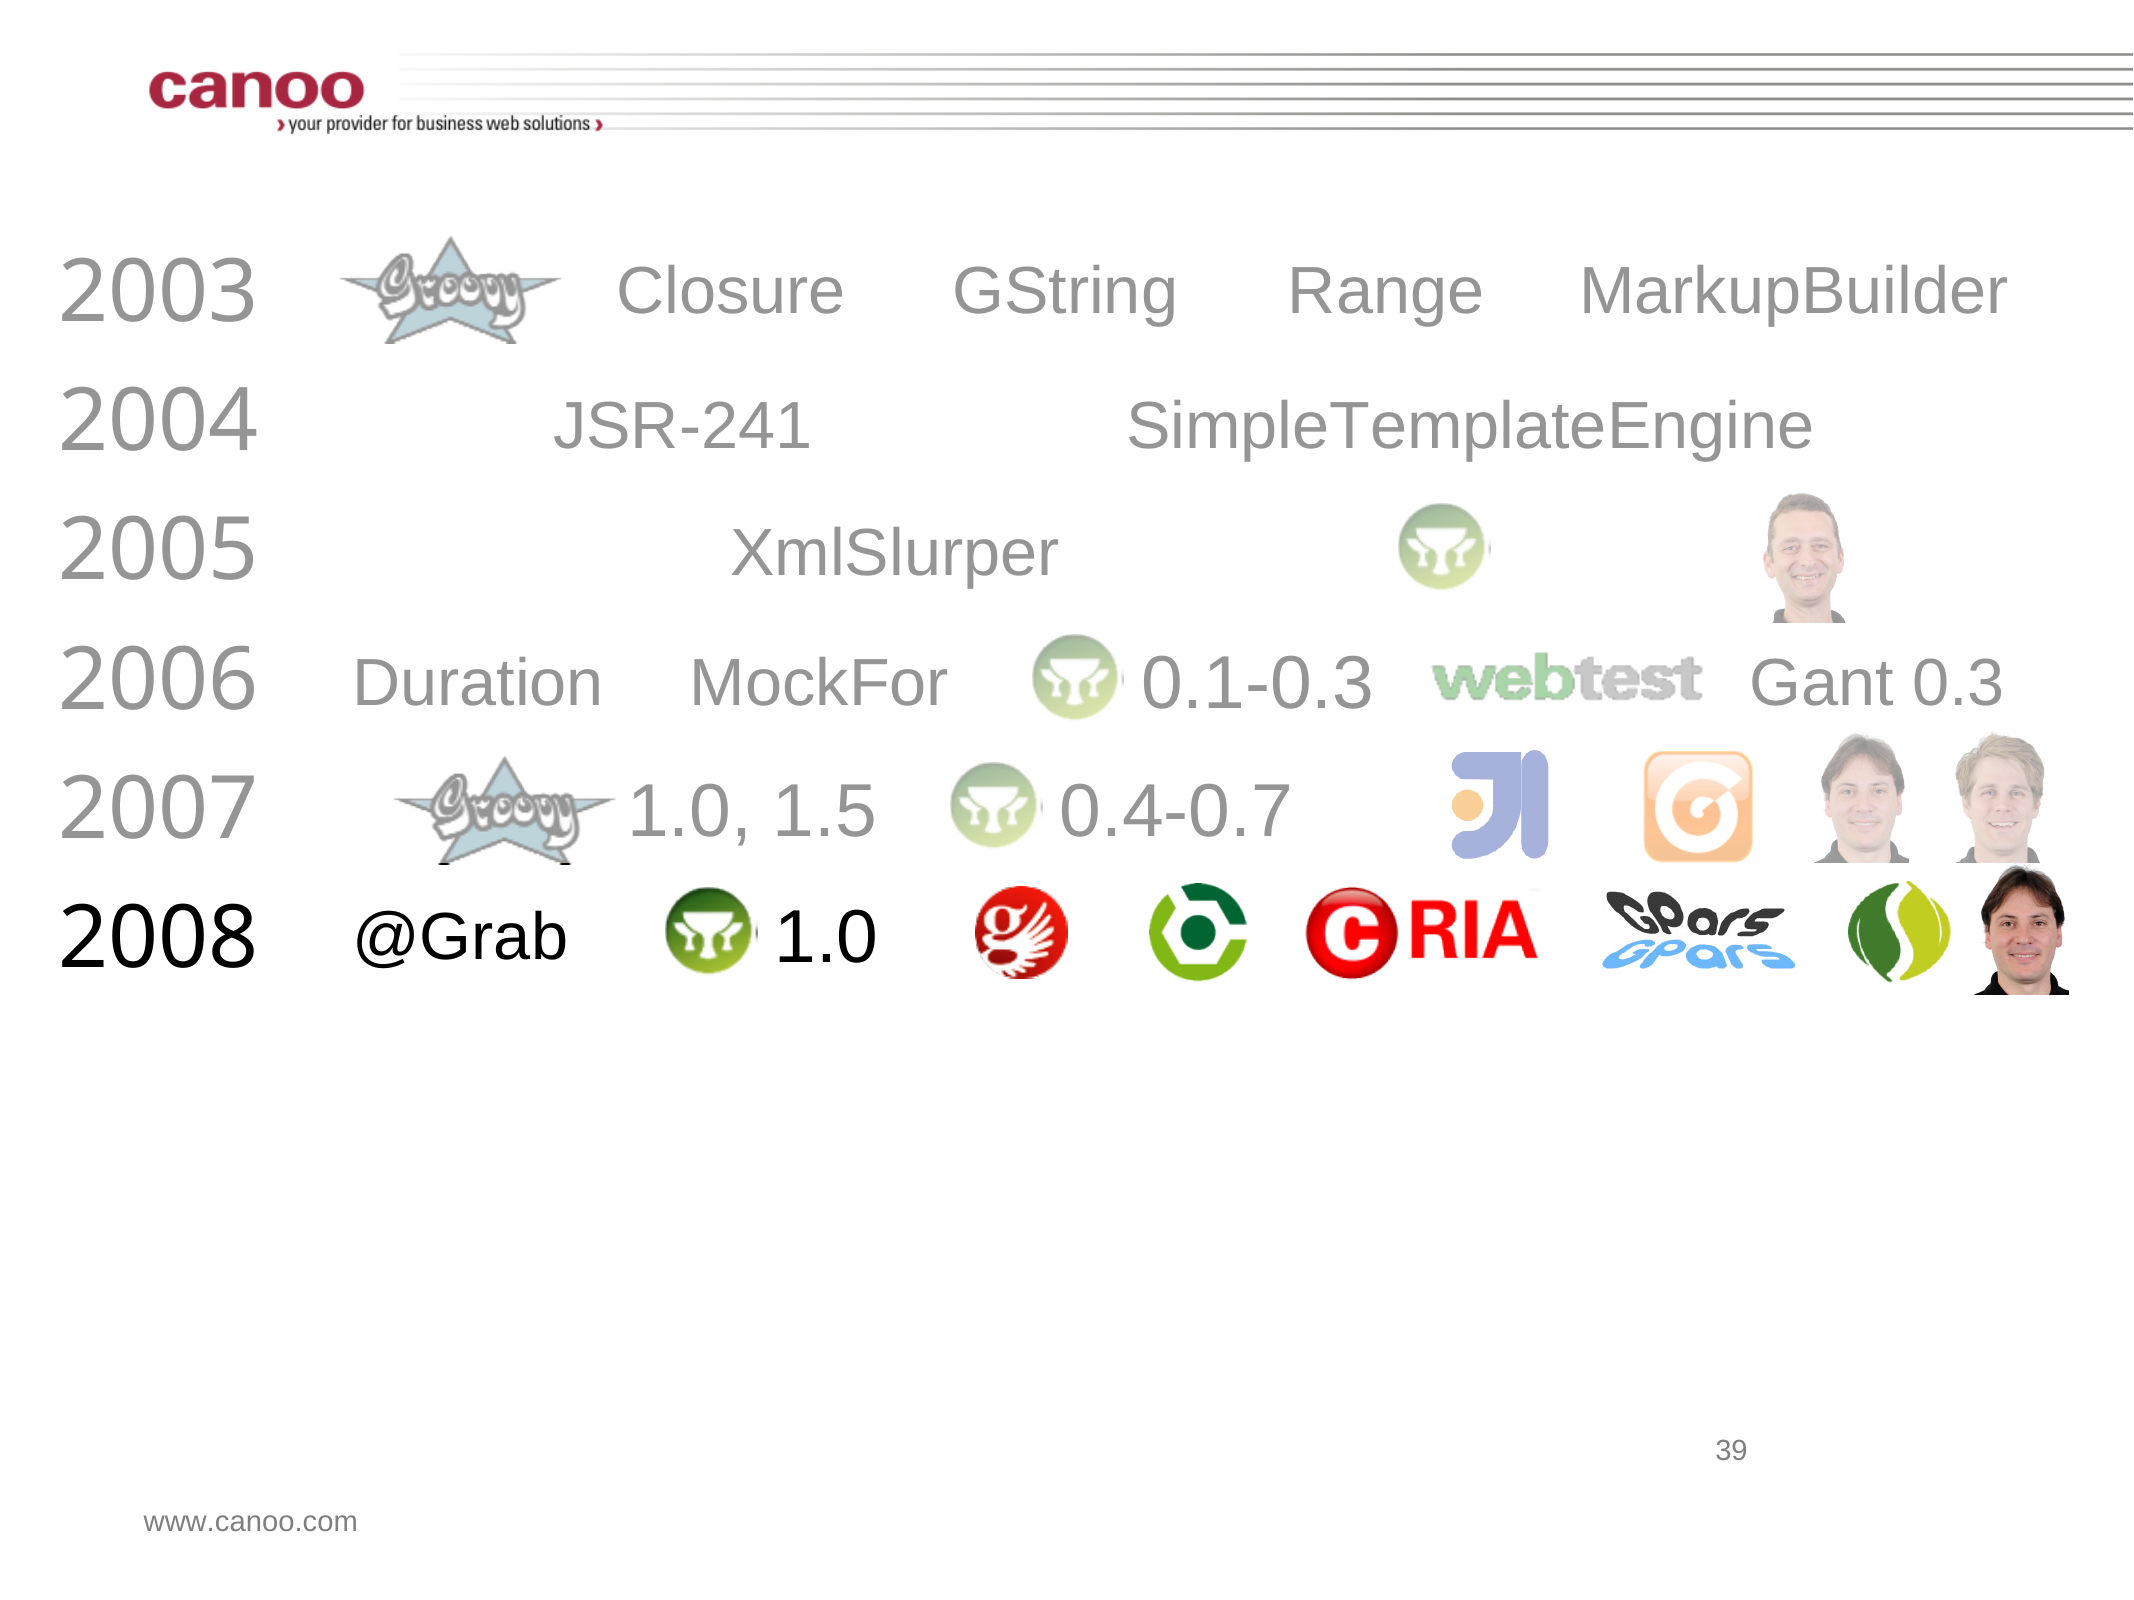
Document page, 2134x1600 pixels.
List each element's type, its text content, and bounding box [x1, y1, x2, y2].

picture [37, 225, 2101, 995]
picture [0, 21, 2134, 188]
picture [1843, 876, 1957, 989]
text_box 1.0 [759, 880, 894, 986]
picture [1304, 883, 1542, 982]
picture [1588, 872, 1809, 993]
picture [665, 887, 758, 978]
picture [975, 886, 1068, 979]
text_box @Grab [337, 885, 584, 981]
picture [1149, 883, 1247, 982]
text_box 2008 [43, 872, 297, 993]
text_box <number> [1705, 1423, 1758, 1474]
